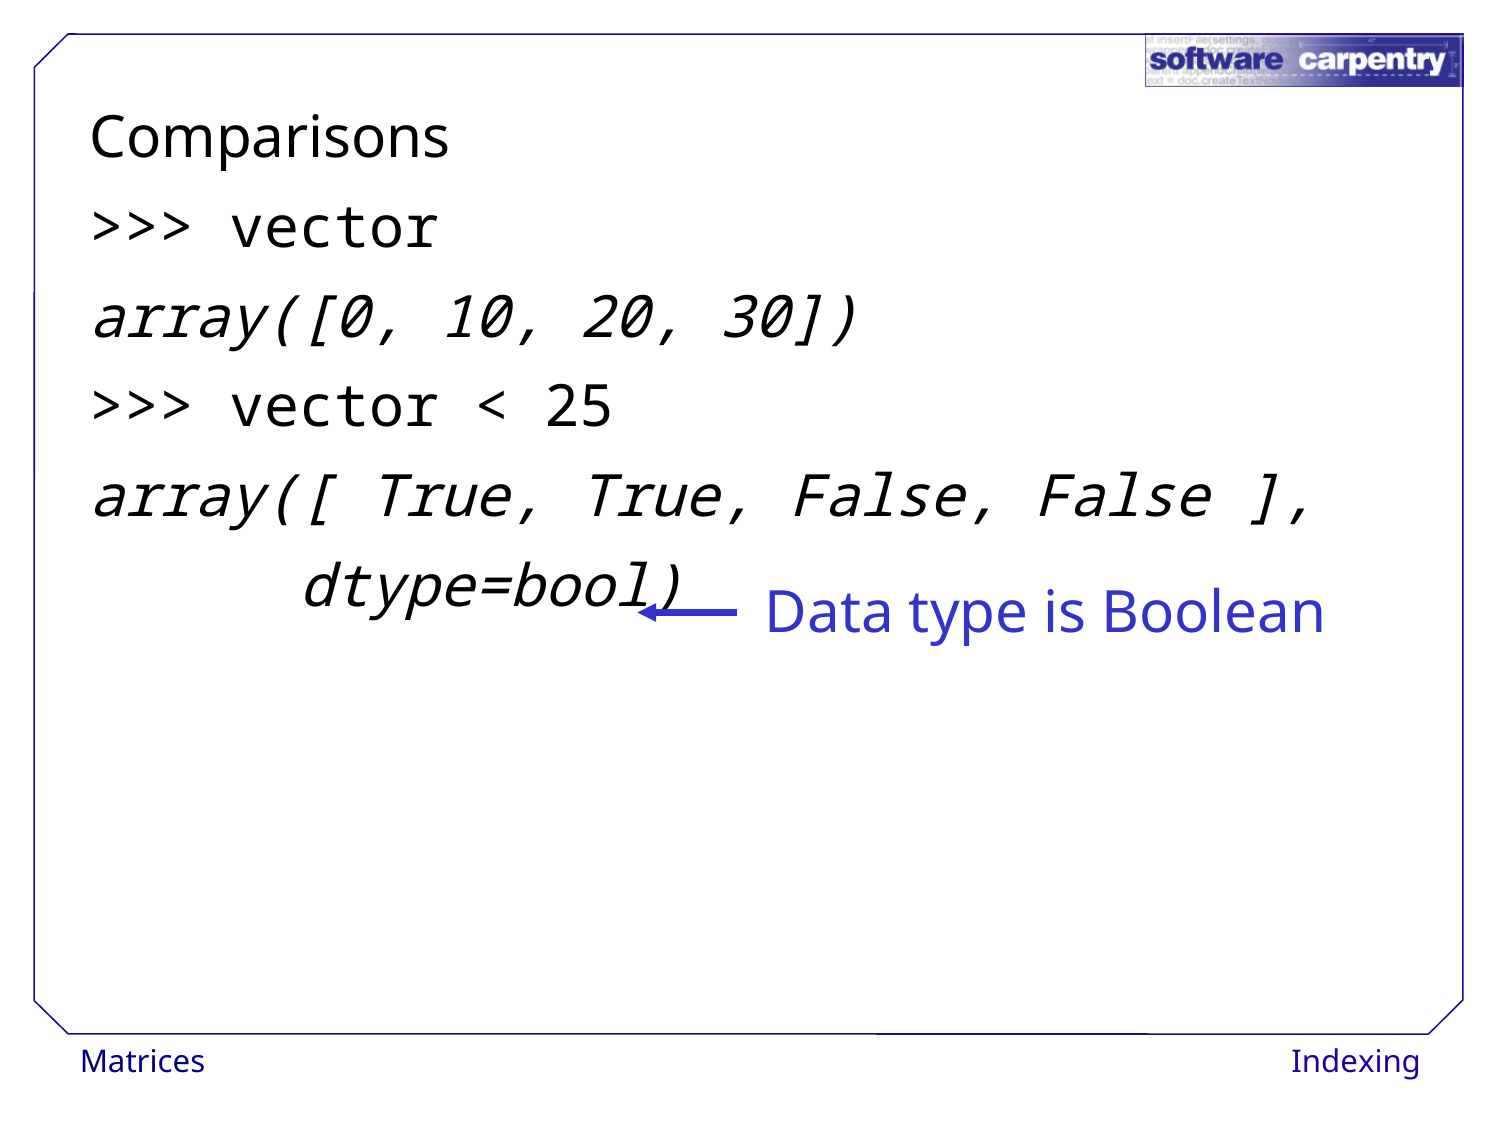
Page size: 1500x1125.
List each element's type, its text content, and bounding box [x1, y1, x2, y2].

picture [1145, 33, 1464, 87]
text_box Data type is Boolean [750, 574, 1363, 675]
list Comparisons >>> vector array([0, 10, 20, 30]) >>> vector < 25 array([ True, True, False, False ], dtype=bool) [75, 99, 1426, 1013]
